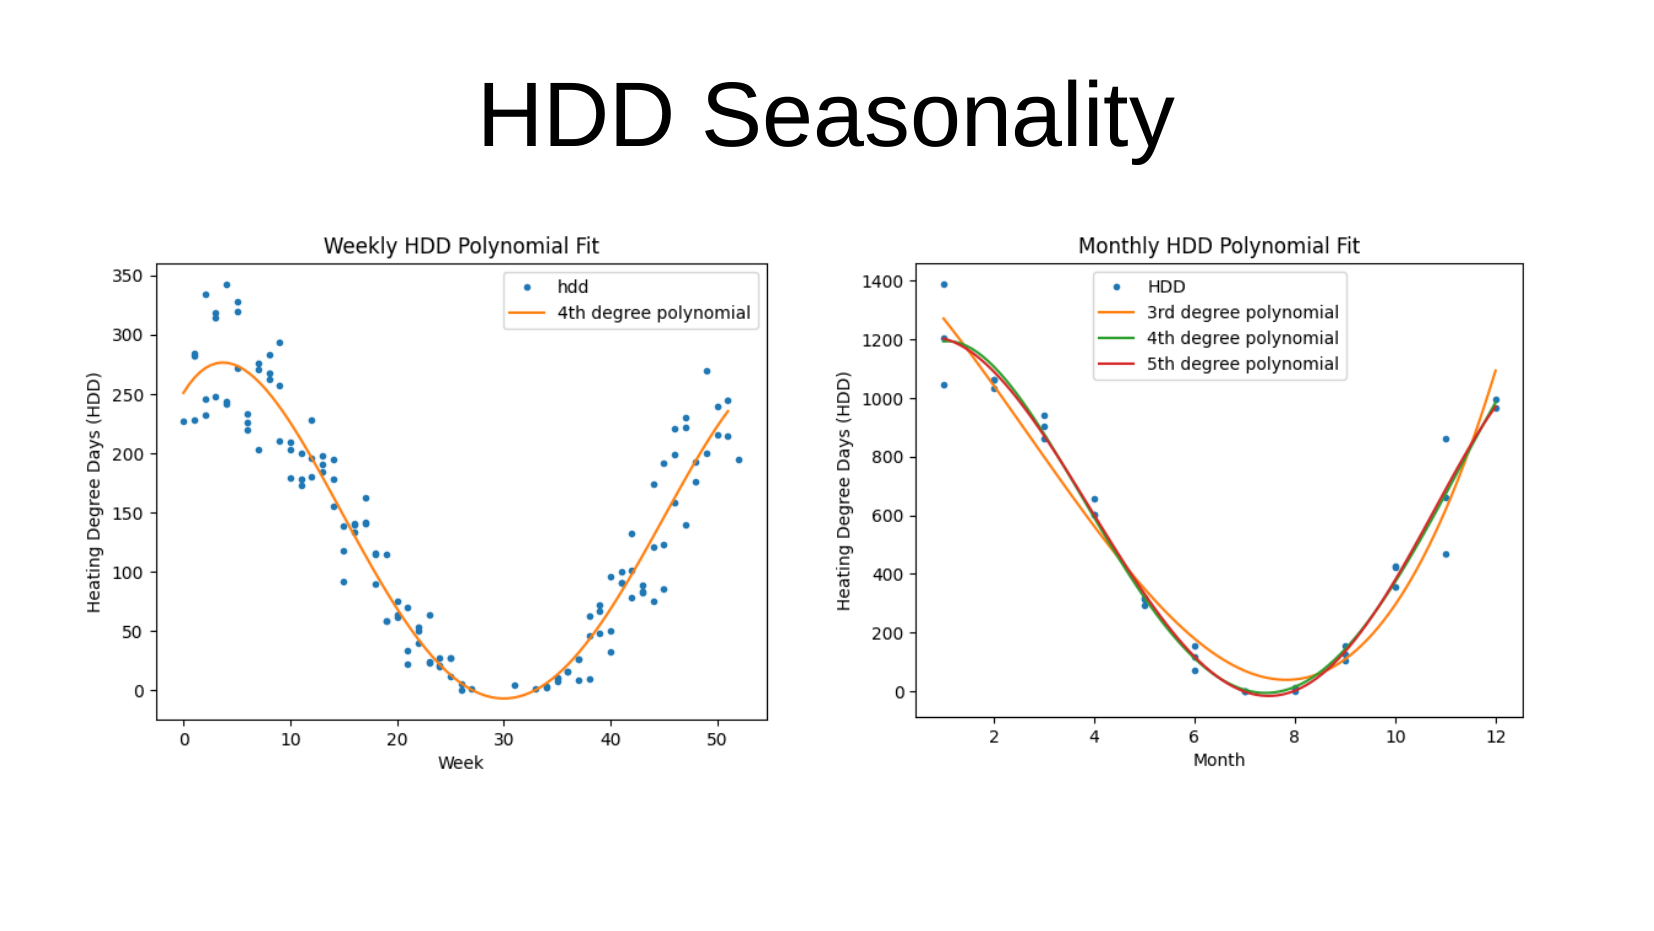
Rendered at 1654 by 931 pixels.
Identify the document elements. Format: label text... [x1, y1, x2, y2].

picture [75, 224, 778, 785]
picture [825, 224, 1535, 782]
title HDD Seasonality [82, 37, 1571, 193]
